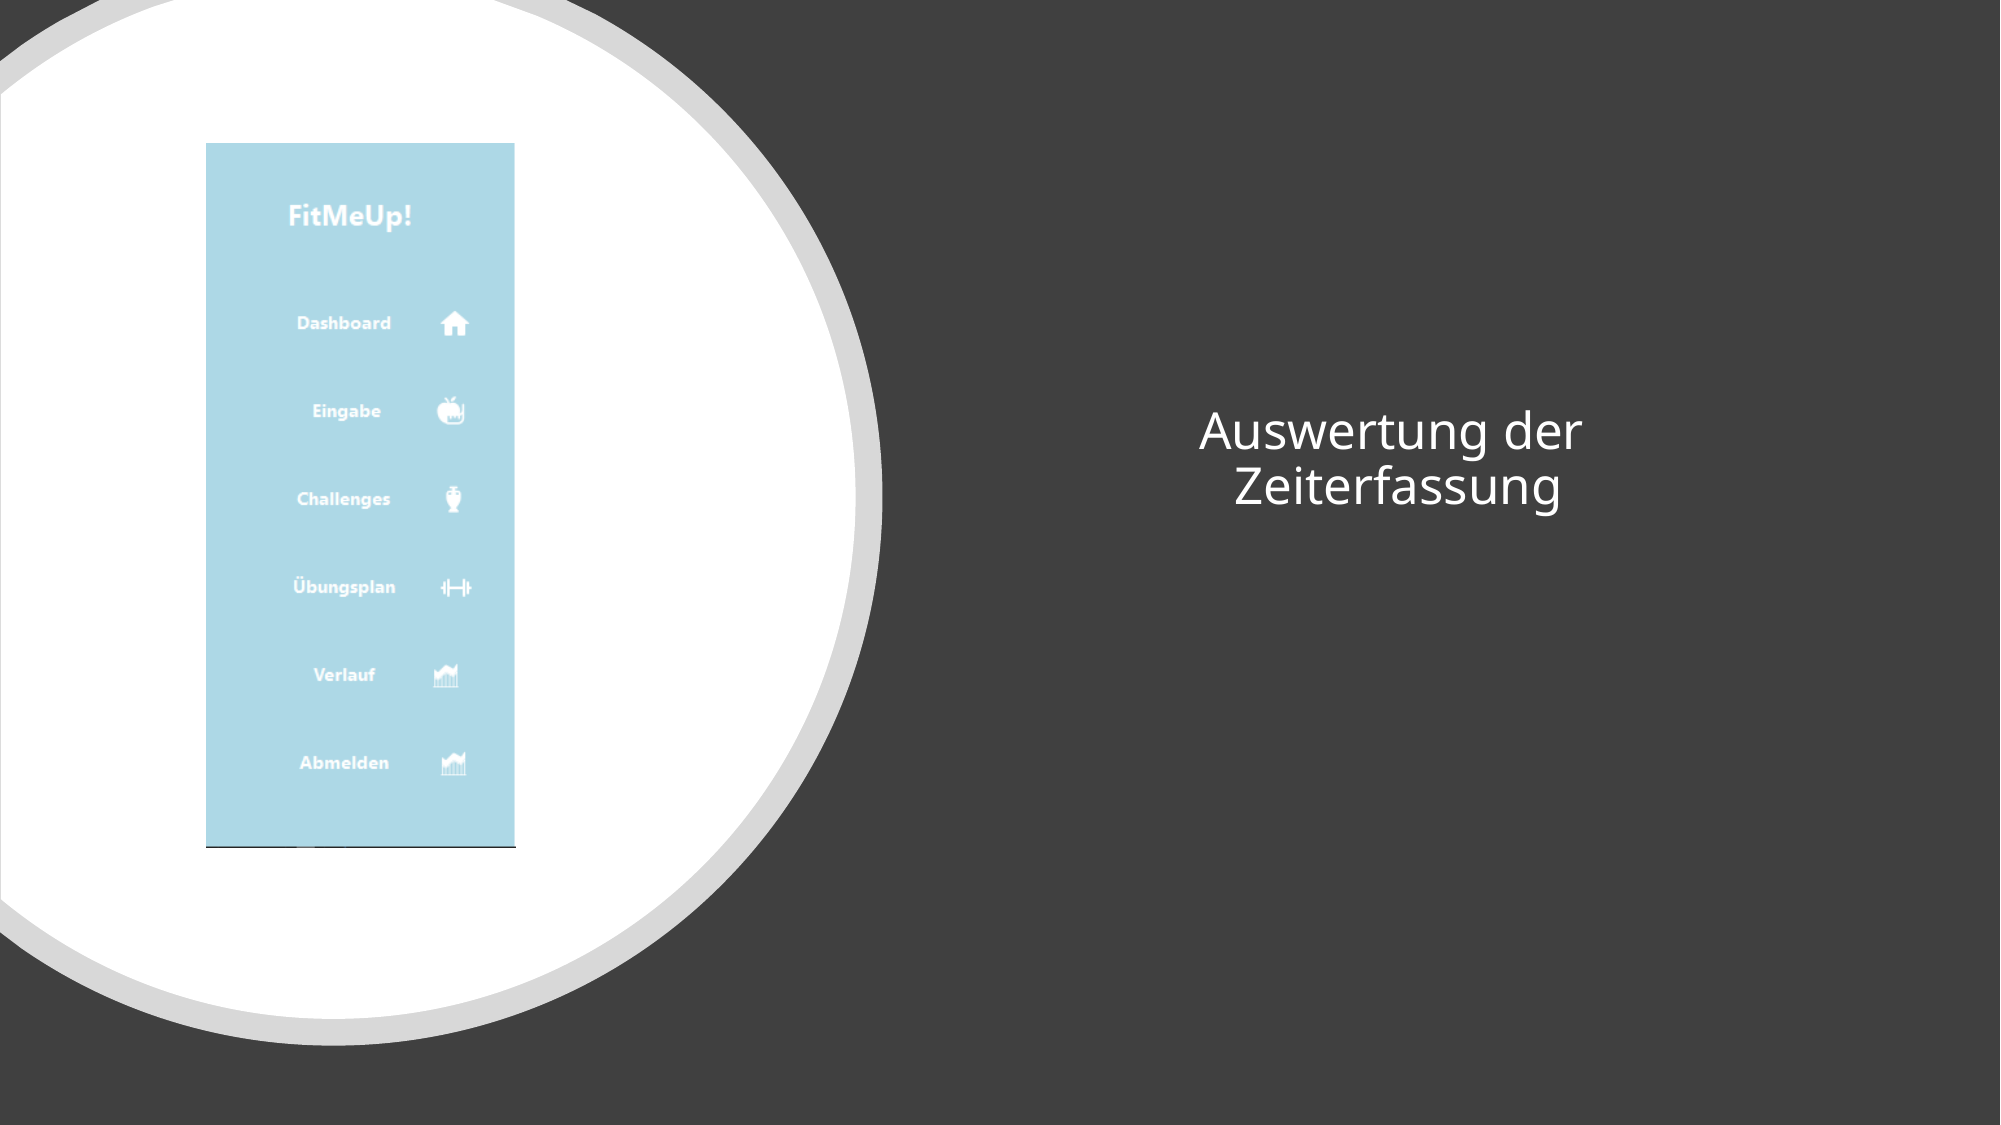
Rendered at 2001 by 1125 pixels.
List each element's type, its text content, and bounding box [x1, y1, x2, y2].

text_box [0, 0, 2000, 1125]
picture [206, 143, 516, 848]
title Auswertung der Zeiterfassung [962, 397, 1835, 523]
